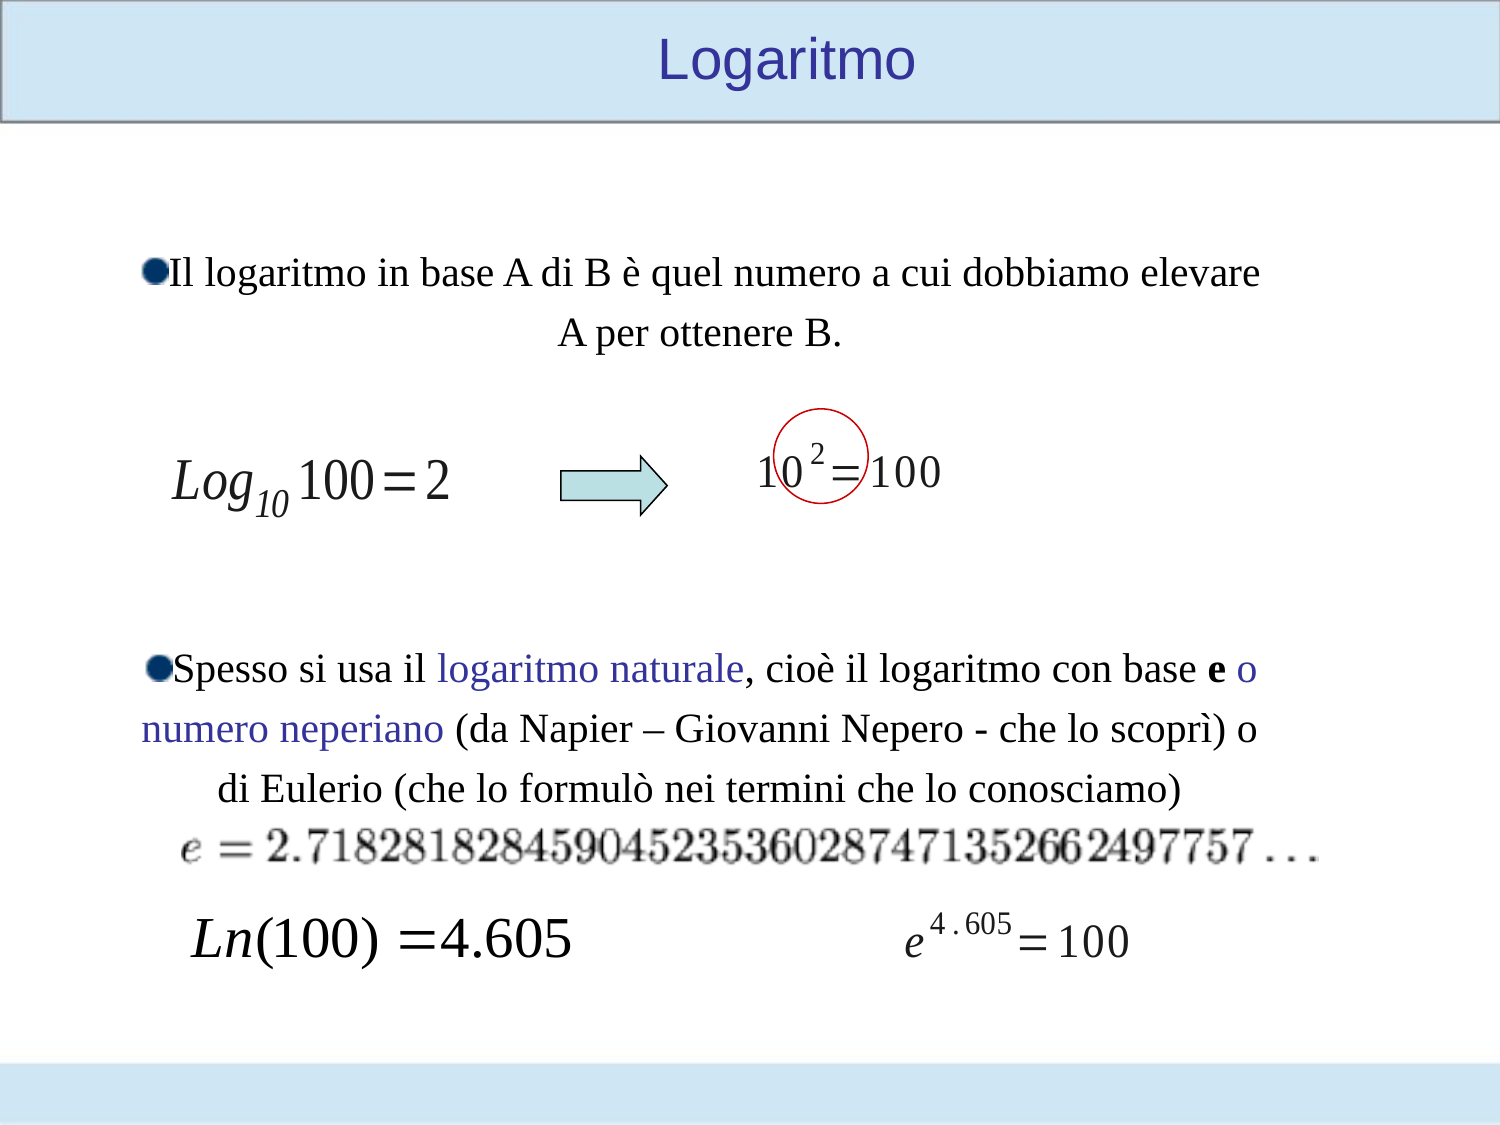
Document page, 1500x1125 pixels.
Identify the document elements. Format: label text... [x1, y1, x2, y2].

text_box [560, 456, 668, 516]
text_box Il logaritmo in base A di B è quel numero a cui dobbiamo elevare A per ottenere B. Spesso si usa il logaritmo naturale, cioè il logaritmo con base e o numero neperiano (da Napier – Giovanni Nepero - che lo scoprì) o di Eulerio (che lo formulò nei termini che lo conosciamo) [112, 227, 1288, 819]
picture [0, 0, 1500, 1125]
title Logaritmo [113, 0, 1463, 158]
